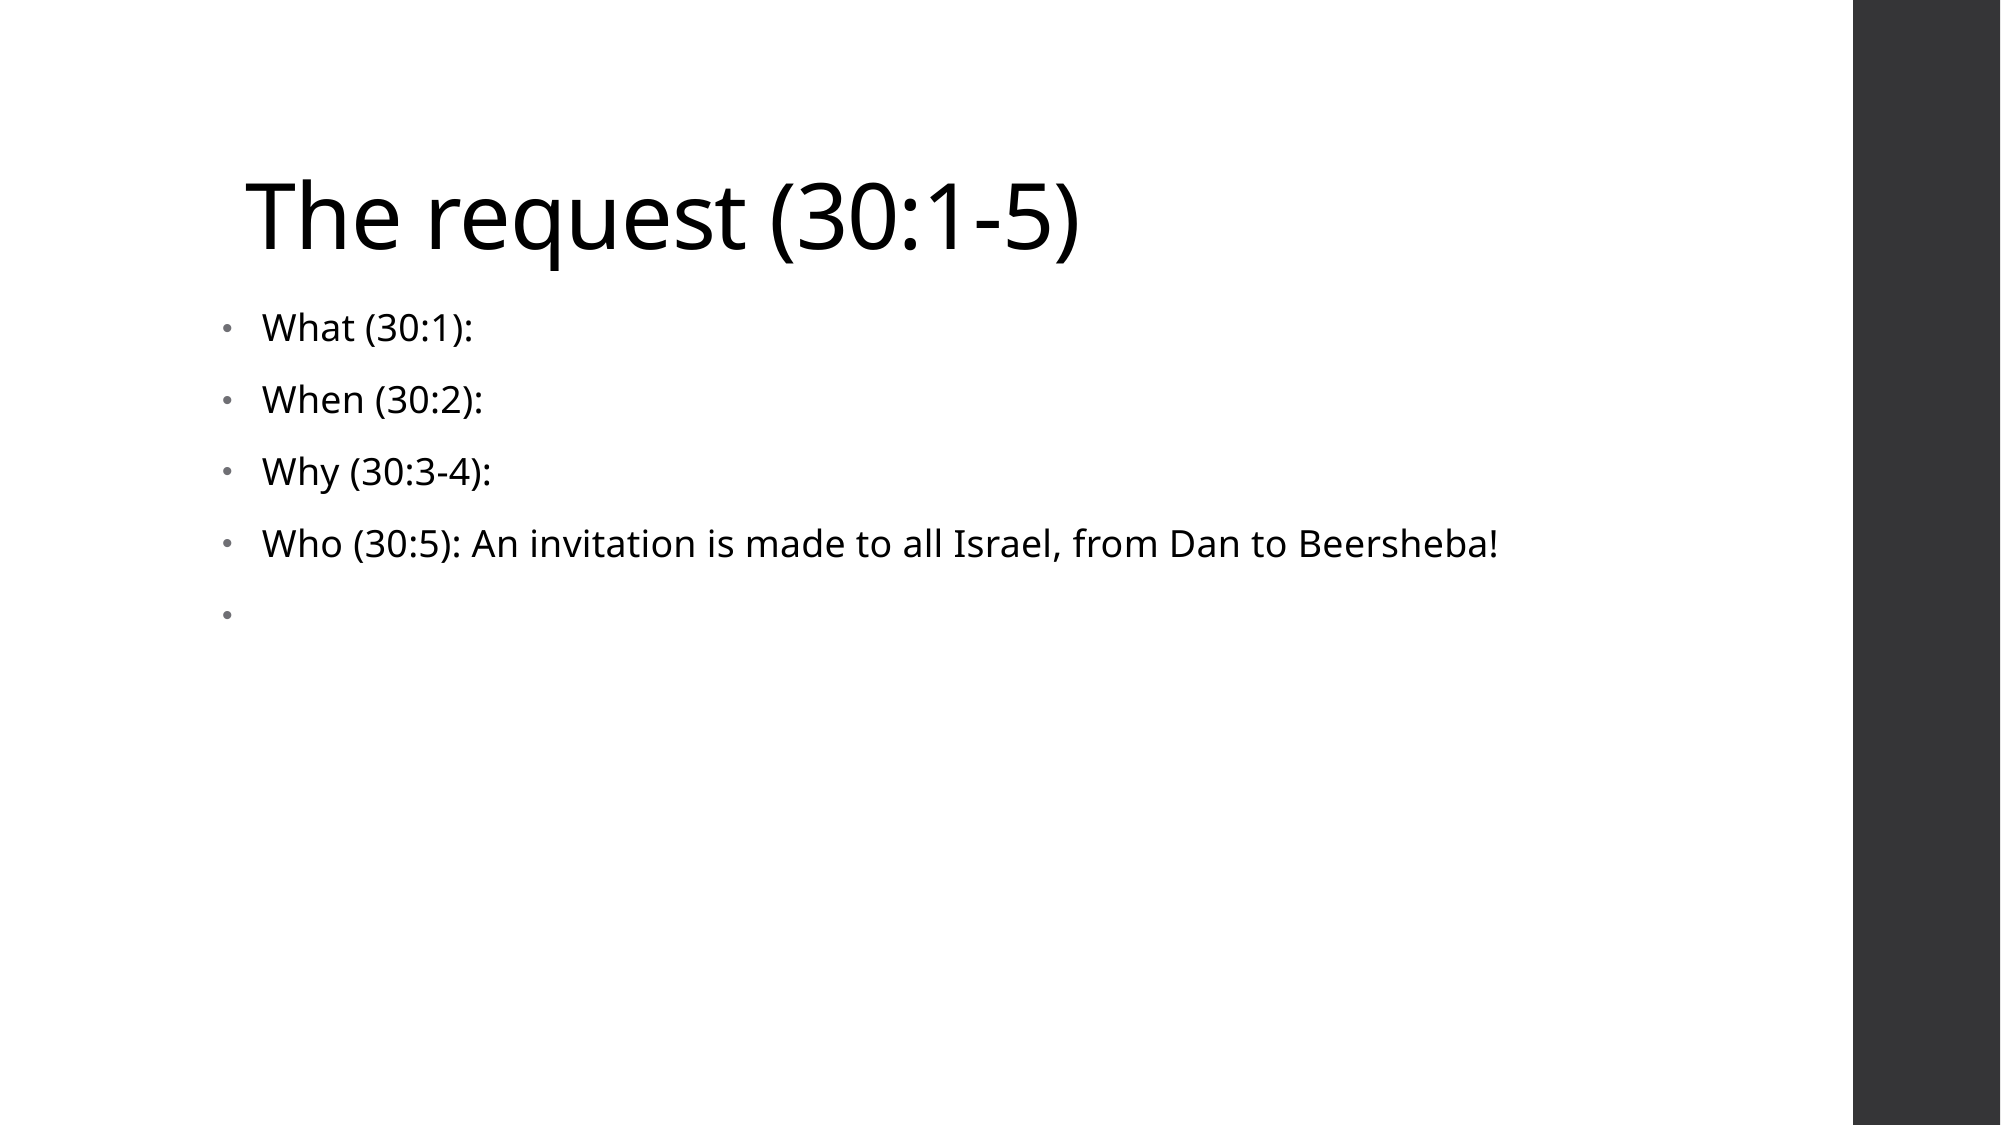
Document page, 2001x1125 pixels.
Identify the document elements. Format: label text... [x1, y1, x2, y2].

list What (30:1): When (30:2): Why (30:3-4): Who (30:5): An invitation is made to all Israel, from Dan to Beersheba! [206, 299, 1617, 1014]
title The request (30:1-5) [206, 60, 1797, 278]
